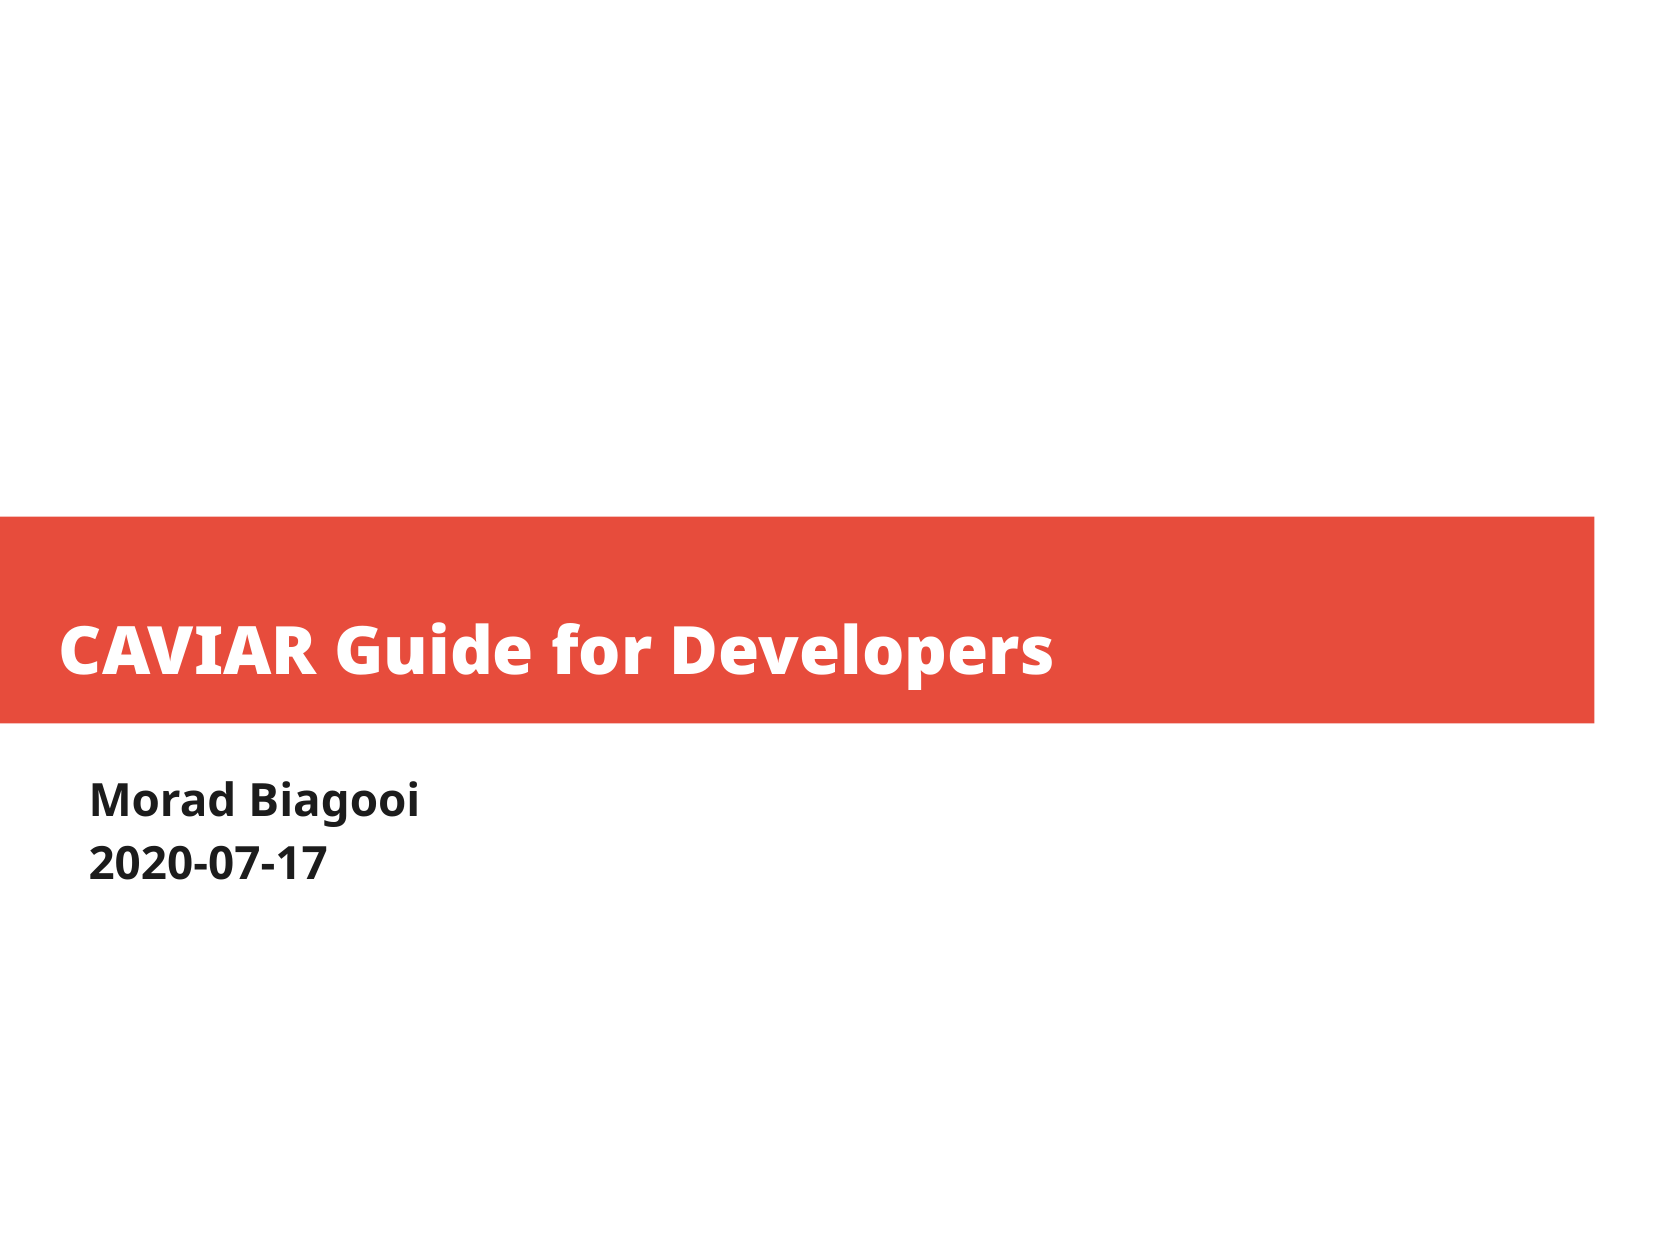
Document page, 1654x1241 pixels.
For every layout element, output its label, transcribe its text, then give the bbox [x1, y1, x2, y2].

title CAVIAR Guide for Developers [59, 546, 1595, 694]
subtitle Morad Biagooi 2020-07-17 [88, 767, 1595, 1182]
